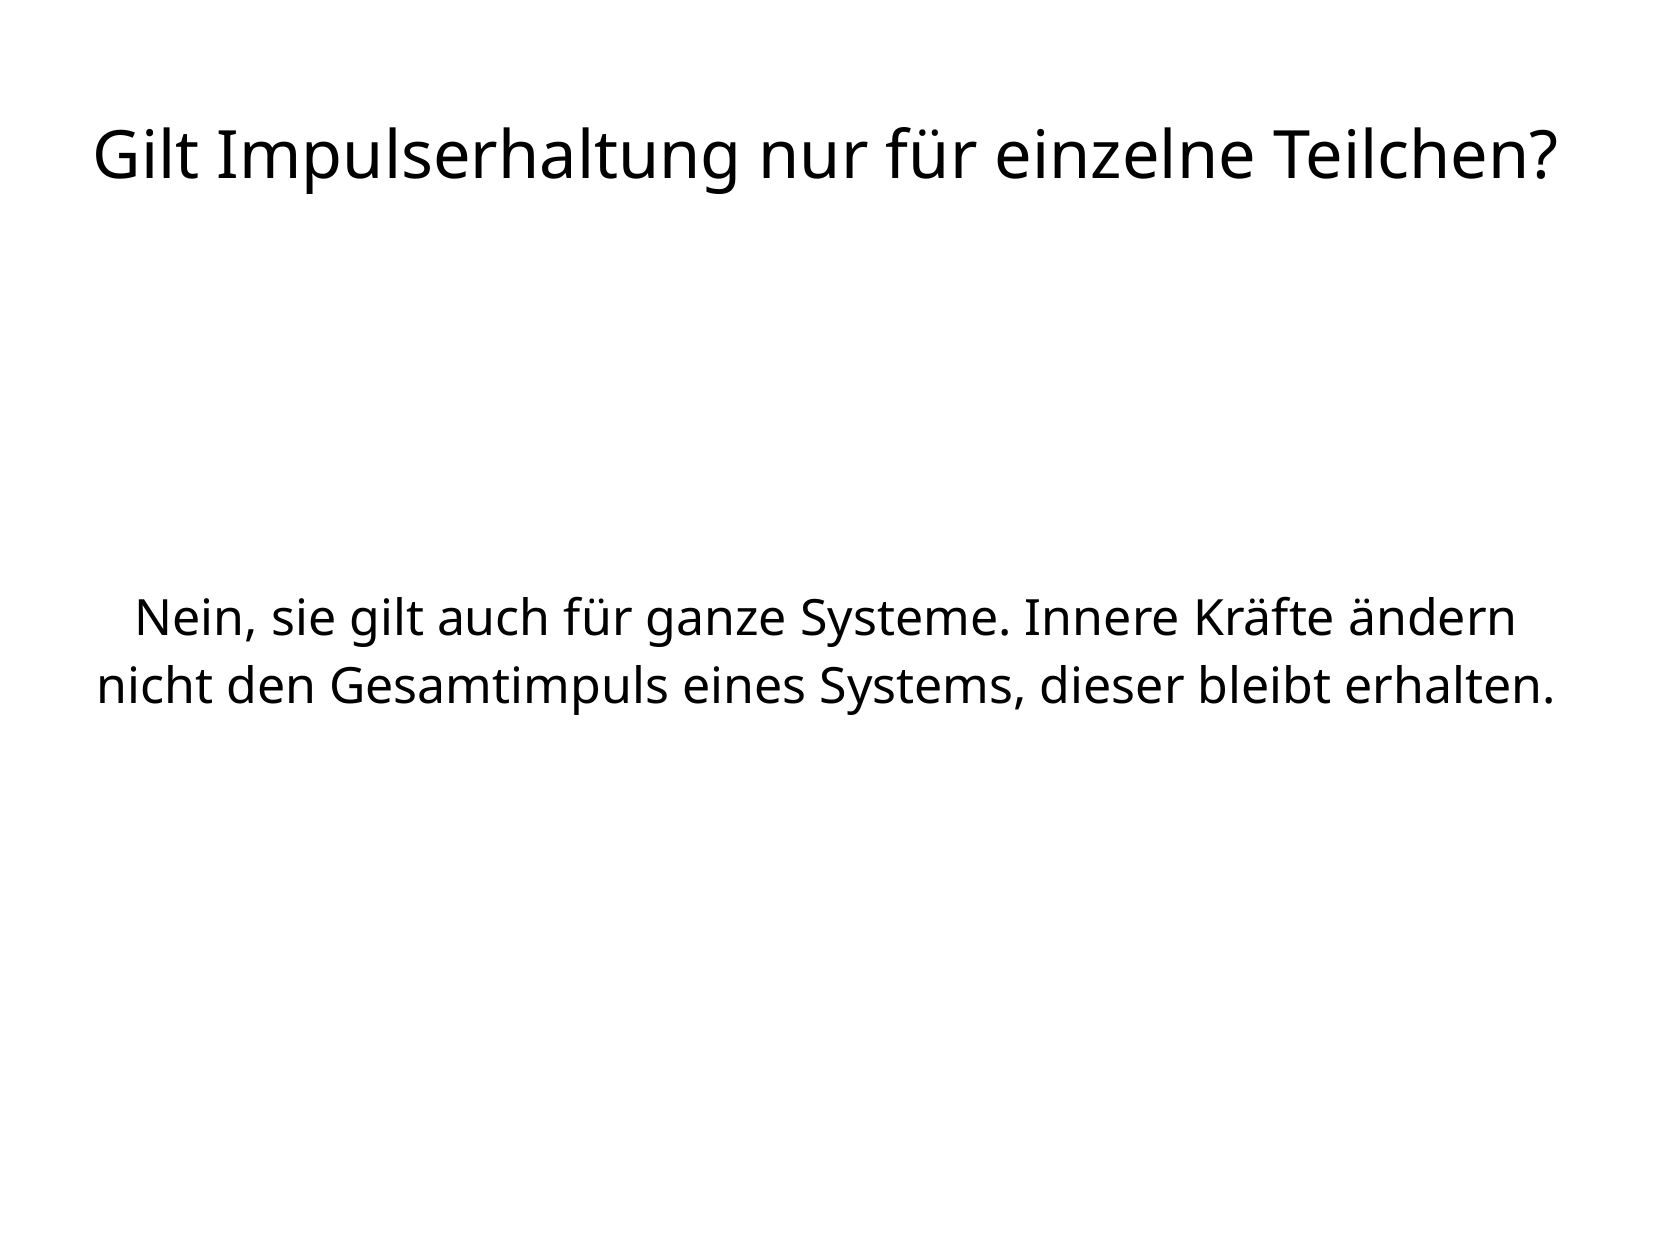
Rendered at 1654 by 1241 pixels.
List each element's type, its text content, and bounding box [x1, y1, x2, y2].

subtitle Nein, sie gilt auch für ganze Systeme. Innere Kräfte ändern nicht den Gesamtimpuls eines Systems, dieser bleibt erhalten. [82, 290, 1571, 1010]
title Gilt Impulserhaltung nur für einzelne Teilchen? [82, 49, 1571, 257]
